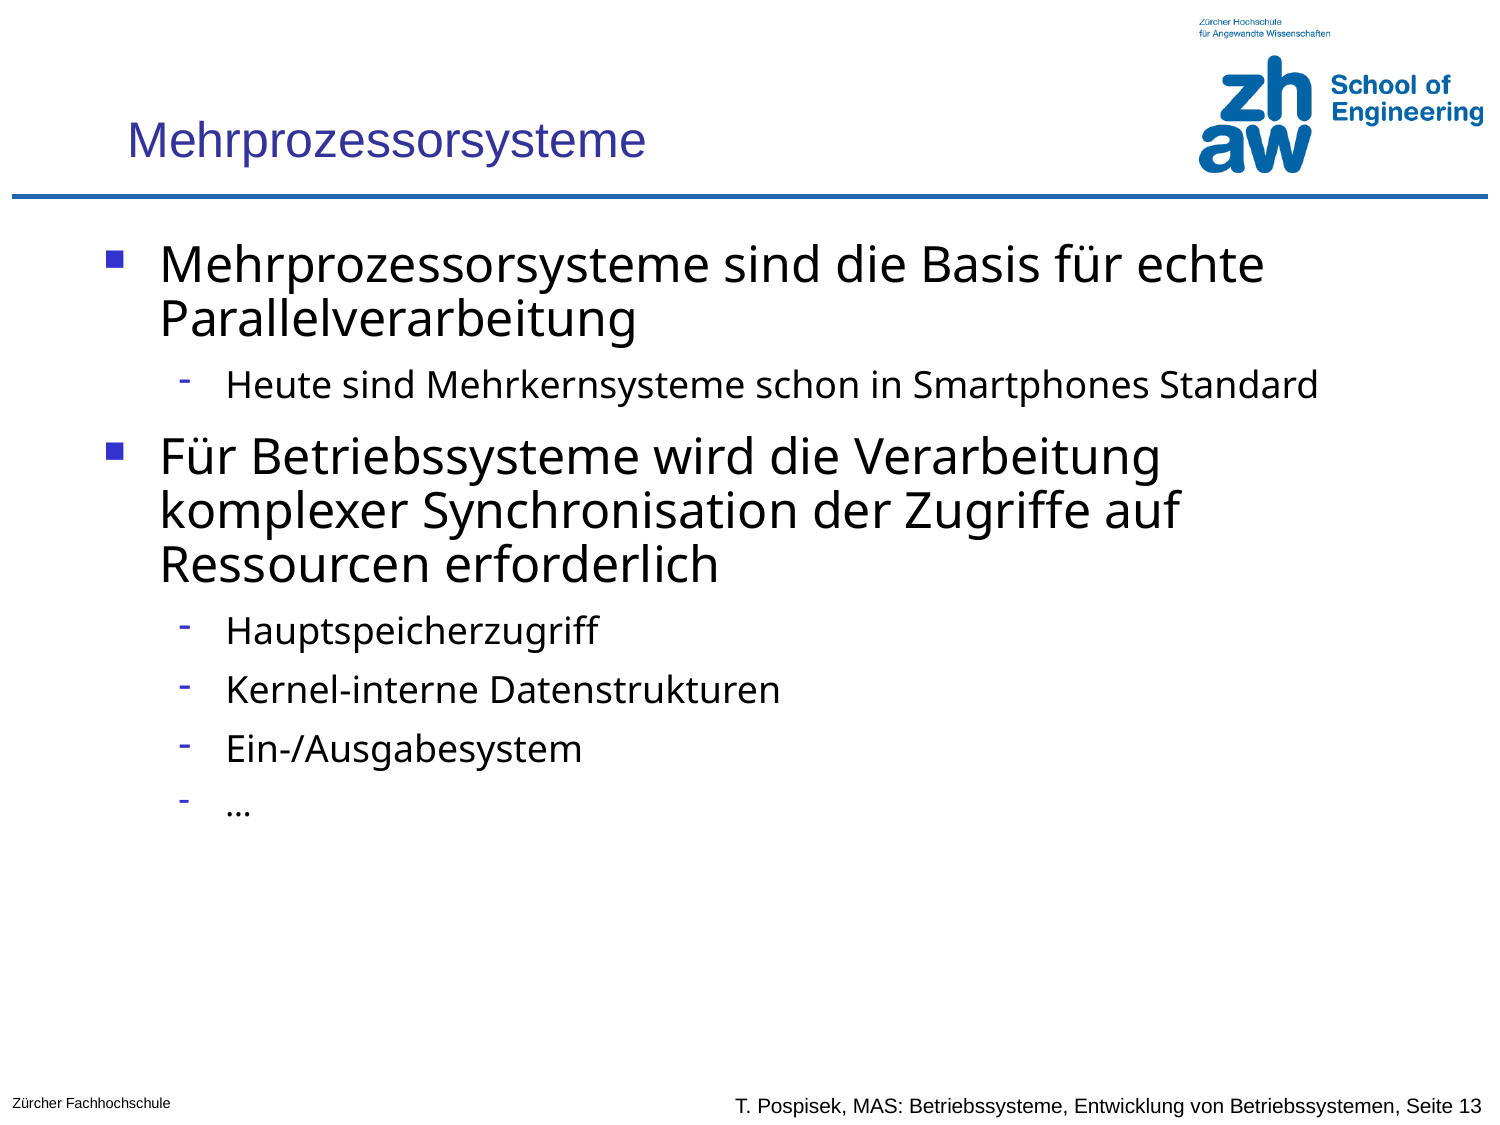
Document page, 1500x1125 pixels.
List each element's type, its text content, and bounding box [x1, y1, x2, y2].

title Mehrprozessorsysteme [112, 50, 1391, 175]
list Mehrprozessorsysteme sind die Basis für echte Parallelverarbeitung Heute sind Mehrkernsysteme schon in Smartphones Standard Für Betriebssysteme wird die Verarbeitung komplexer Synchronisation der Zugriffe auf Ressourcen erforderlich Hauptspeicherzugriff Kernel-interne Datenstrukturen Ein-/Ausgabesystem … [88, 231, 1364, 520]
picture [1199, 19, 1483, 173]
